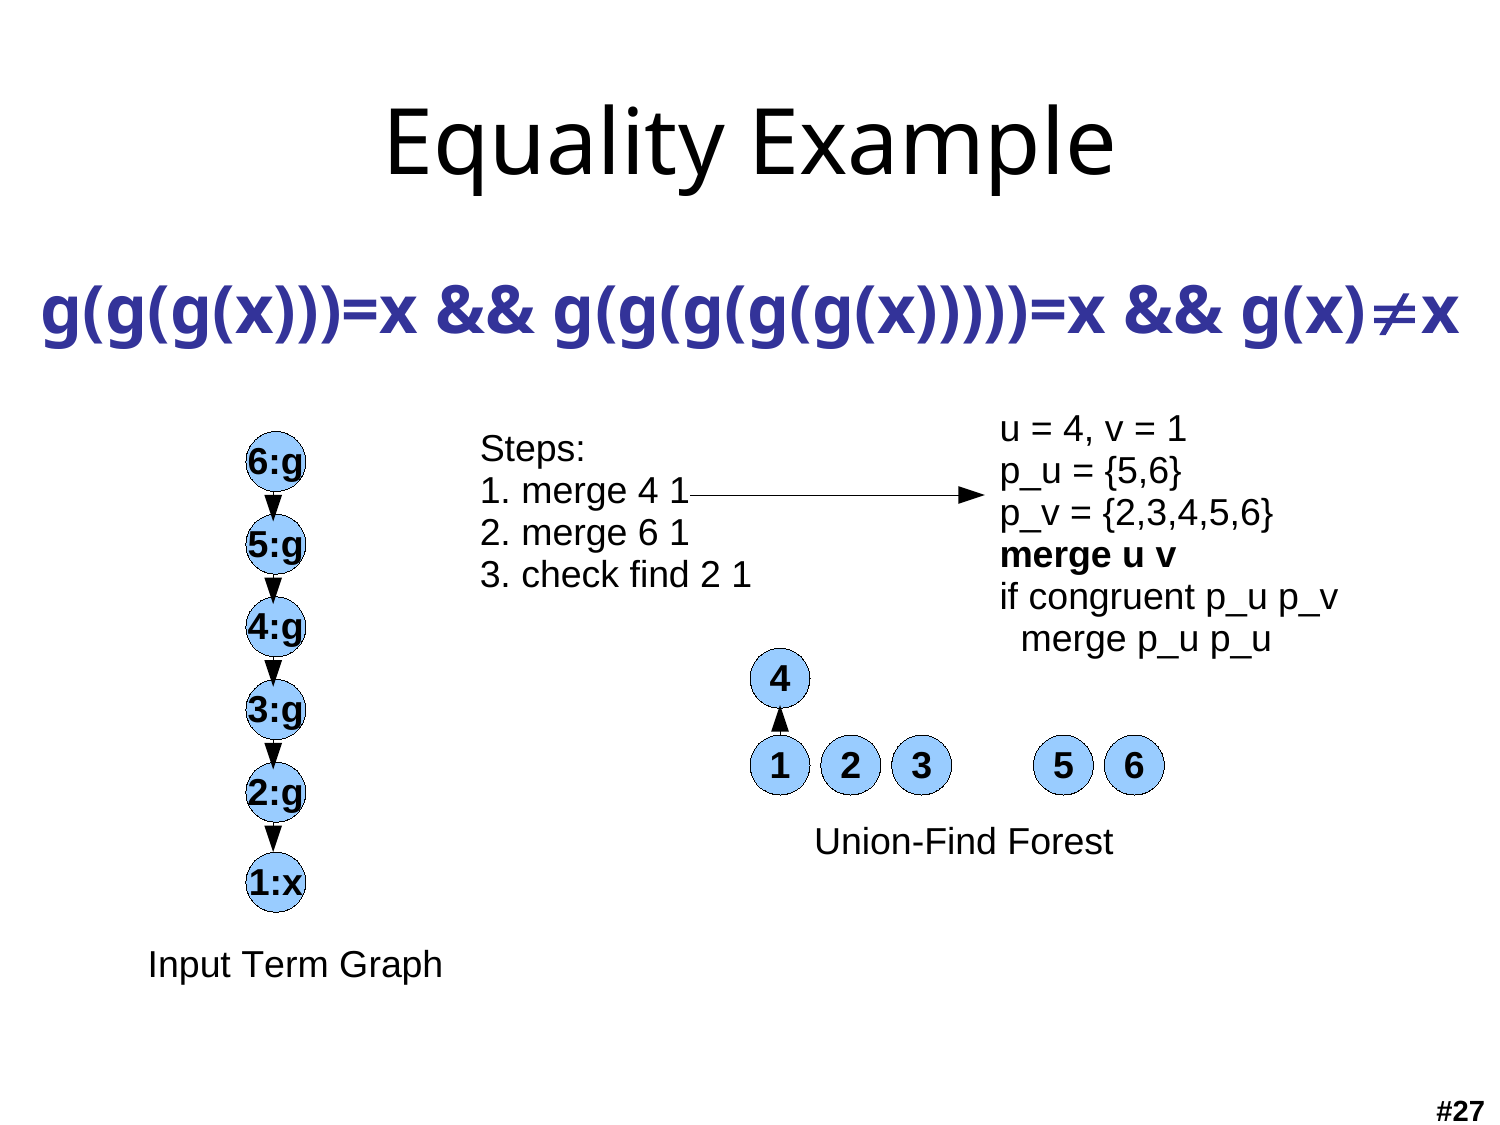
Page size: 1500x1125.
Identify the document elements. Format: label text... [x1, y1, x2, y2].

text_box u = 4, v = 1 p_u = {5,6} p_v = {2,3,4,5,6} merge u v if congruent p_u p_v merge p_u p_u [984, 400, 1354, 669]
title Equality Example [24, 45, 1476, 233]
text_box 5:g [245, 514, 306, 575]
text_box Input Term Graph [132, 935, 459, 993]
text_box 2:g [245, 762, 306, 823]
text_box 6:g [245, 431, 306, 492]
text_box 3:g [245, 679, 306, 740]
text_box 5 [1033, 735, 1094, 796]
text_box 1 [750, 735, 811, 796]
text_box 3 [891, 735, 952, 796]
text_box 4:g [245, 596, 306, 657]
text_box 2 [820, 735, 881, 796]
text_box Union-Find Forest [799, 813, 1129, 871]
text_box Steps: 1. merge 4 1 2. merge 6 1 3. check find 2 1 [465, 420, 795, 604]
text_box 4 [750, 648, 811, 709]
text_box 1:x [245, 852, 306, 913]
list g(g(g(x)))=x && g(g(g(g(g(x)))))=x && g(x)x [24, 262, 1476, 1101]
text_box 6 [1104, 735, 1165, 796]
